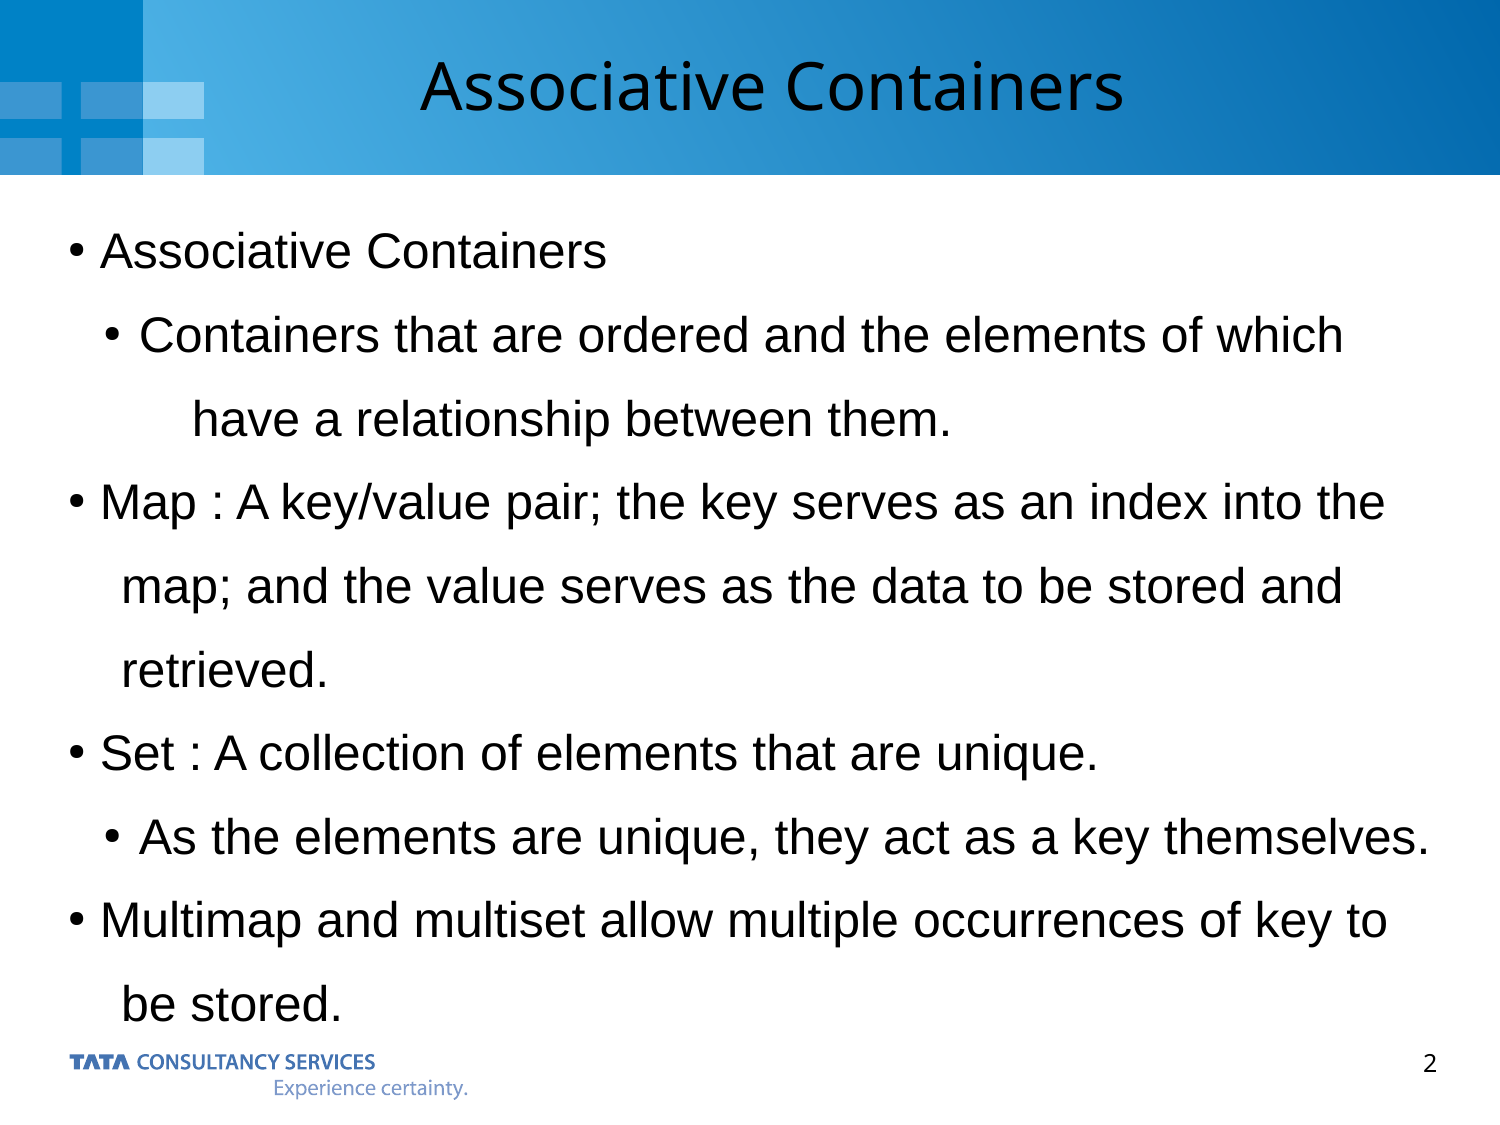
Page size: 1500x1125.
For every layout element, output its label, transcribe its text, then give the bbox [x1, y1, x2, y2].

text_box Associative Containers Containers that are ordered and the elements of which have a relationship between them. Map : A key/value pair; the key serves as an index into the map; and the value serves as the data to be stored and retrieved. Set : A collection of elements that are unique. As the elements are unique, they act as a key themselves. Multimap and multiset allow multiple occurrences of key to be stored. [35, 188, 1465, 1040]
text_box Associative Containers [200, 1, 1347, 166]
